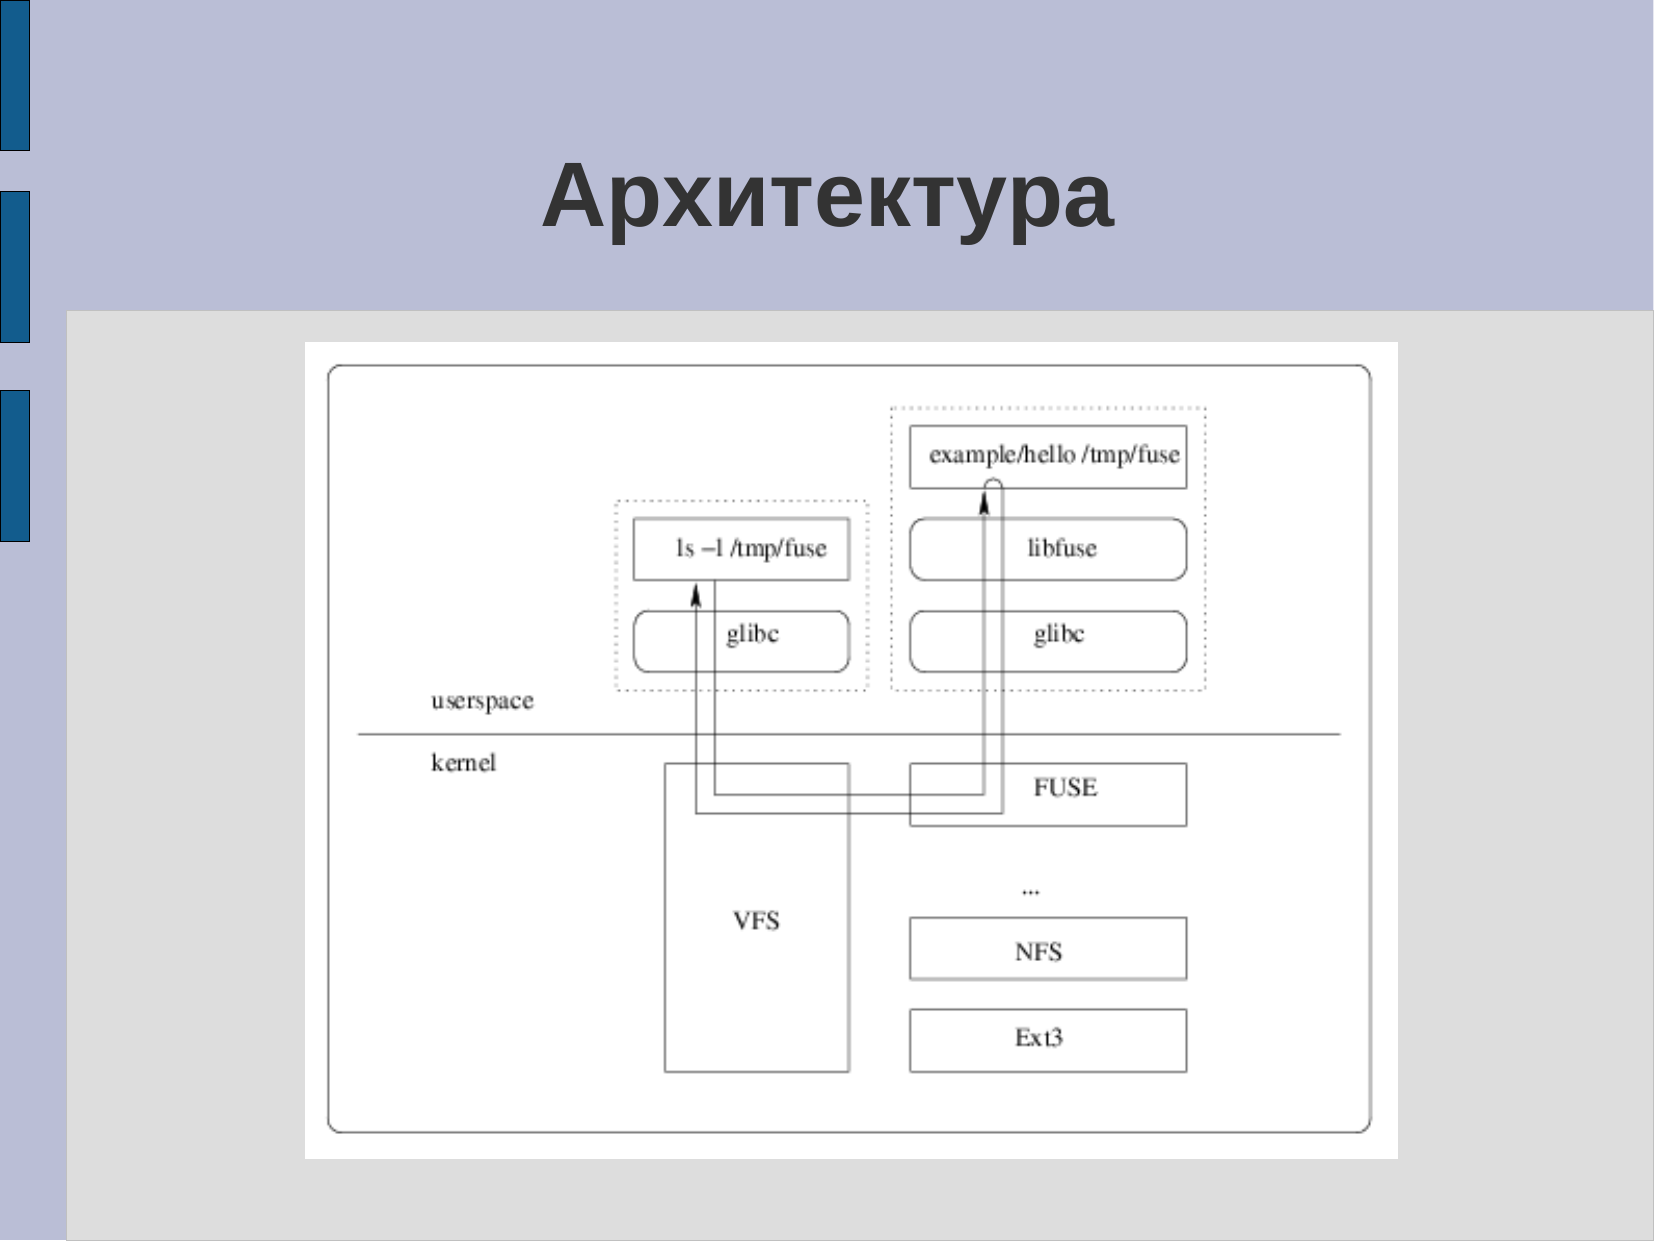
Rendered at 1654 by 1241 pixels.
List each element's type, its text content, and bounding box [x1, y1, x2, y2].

chart [115, 319, 1565, 1182]
title Архитектура [121, 91, 1534, 299]
